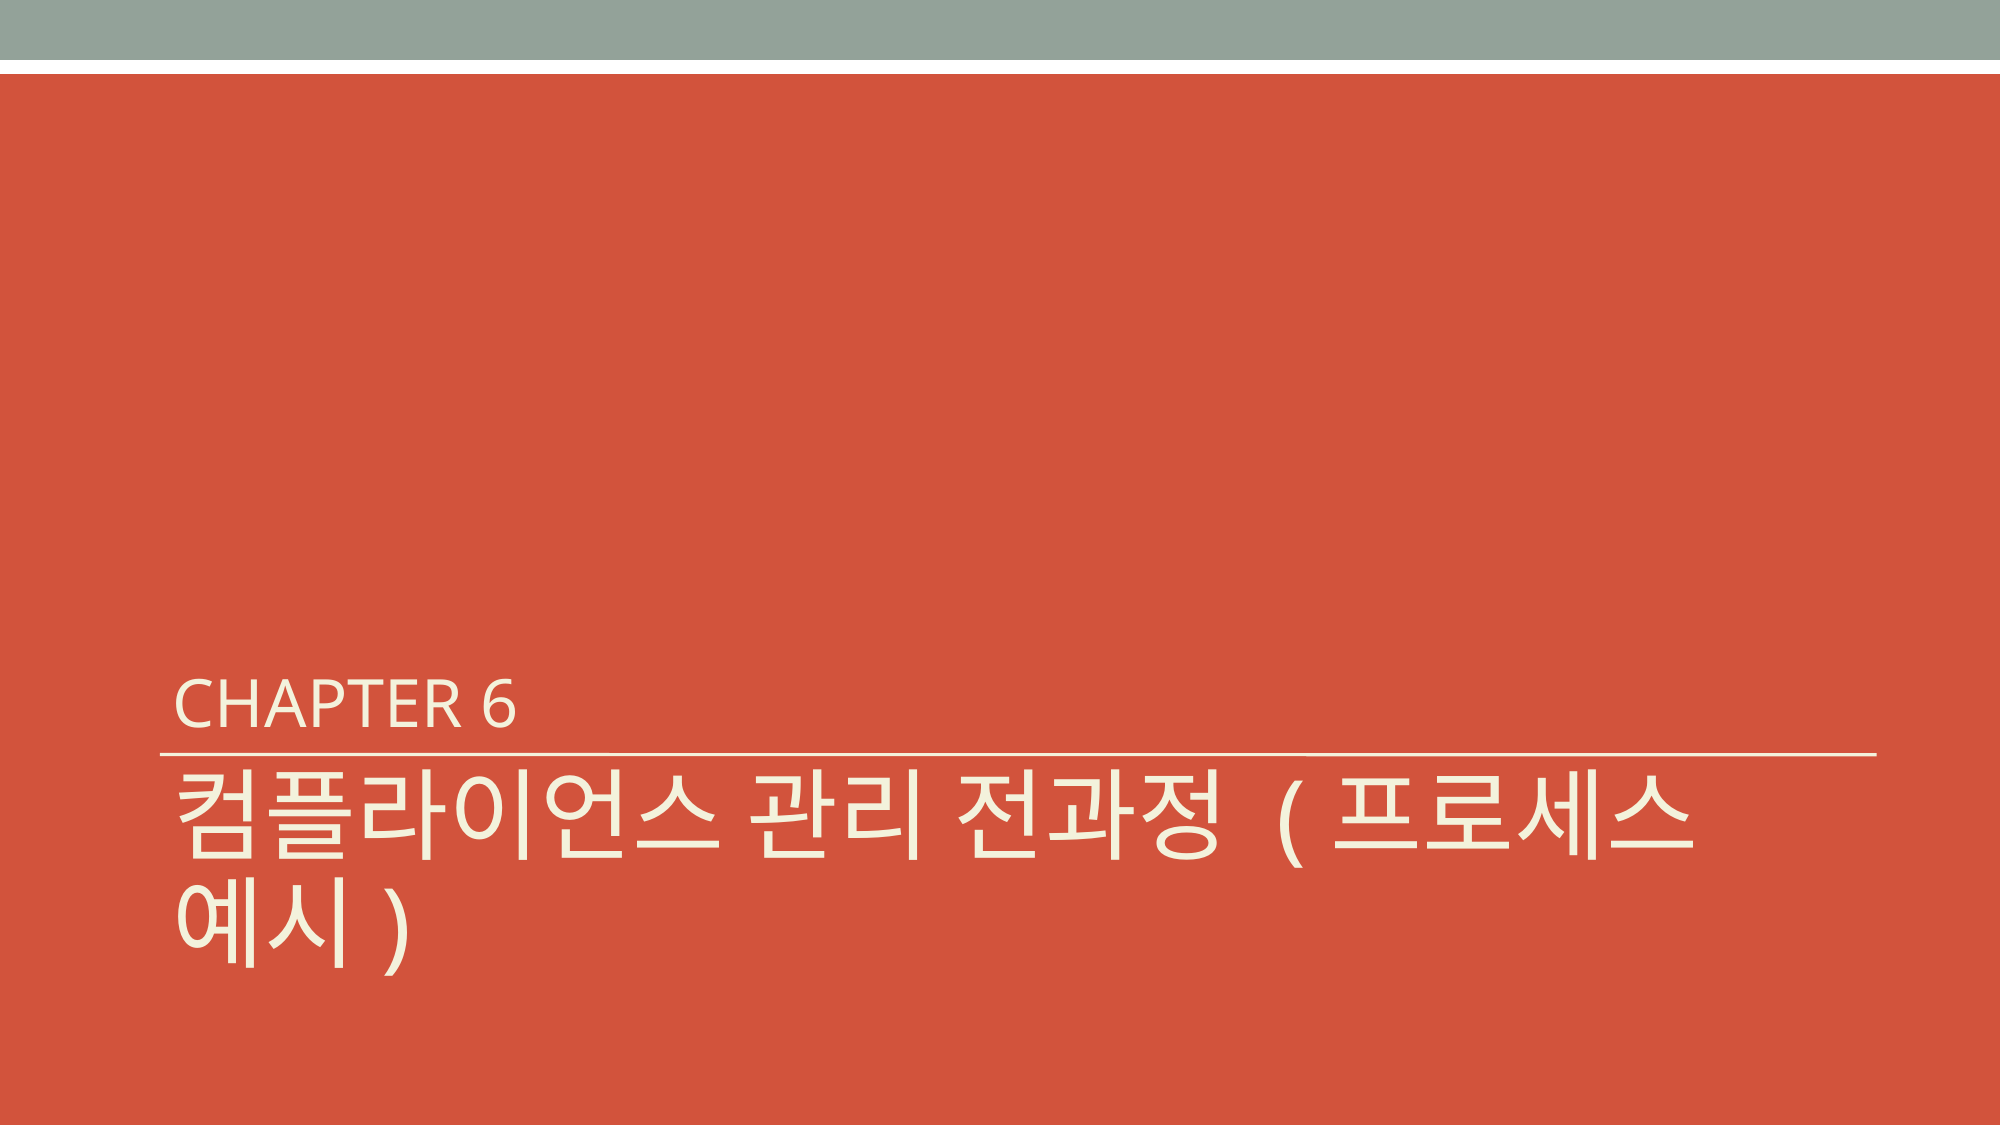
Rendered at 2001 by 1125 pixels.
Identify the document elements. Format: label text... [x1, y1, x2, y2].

title CHAPTER 6 [157, 387, 1858, 749]
list 컴플라이언스 관리 전과정 (프로세스 예시) [157, 758, 1858, 1006]
